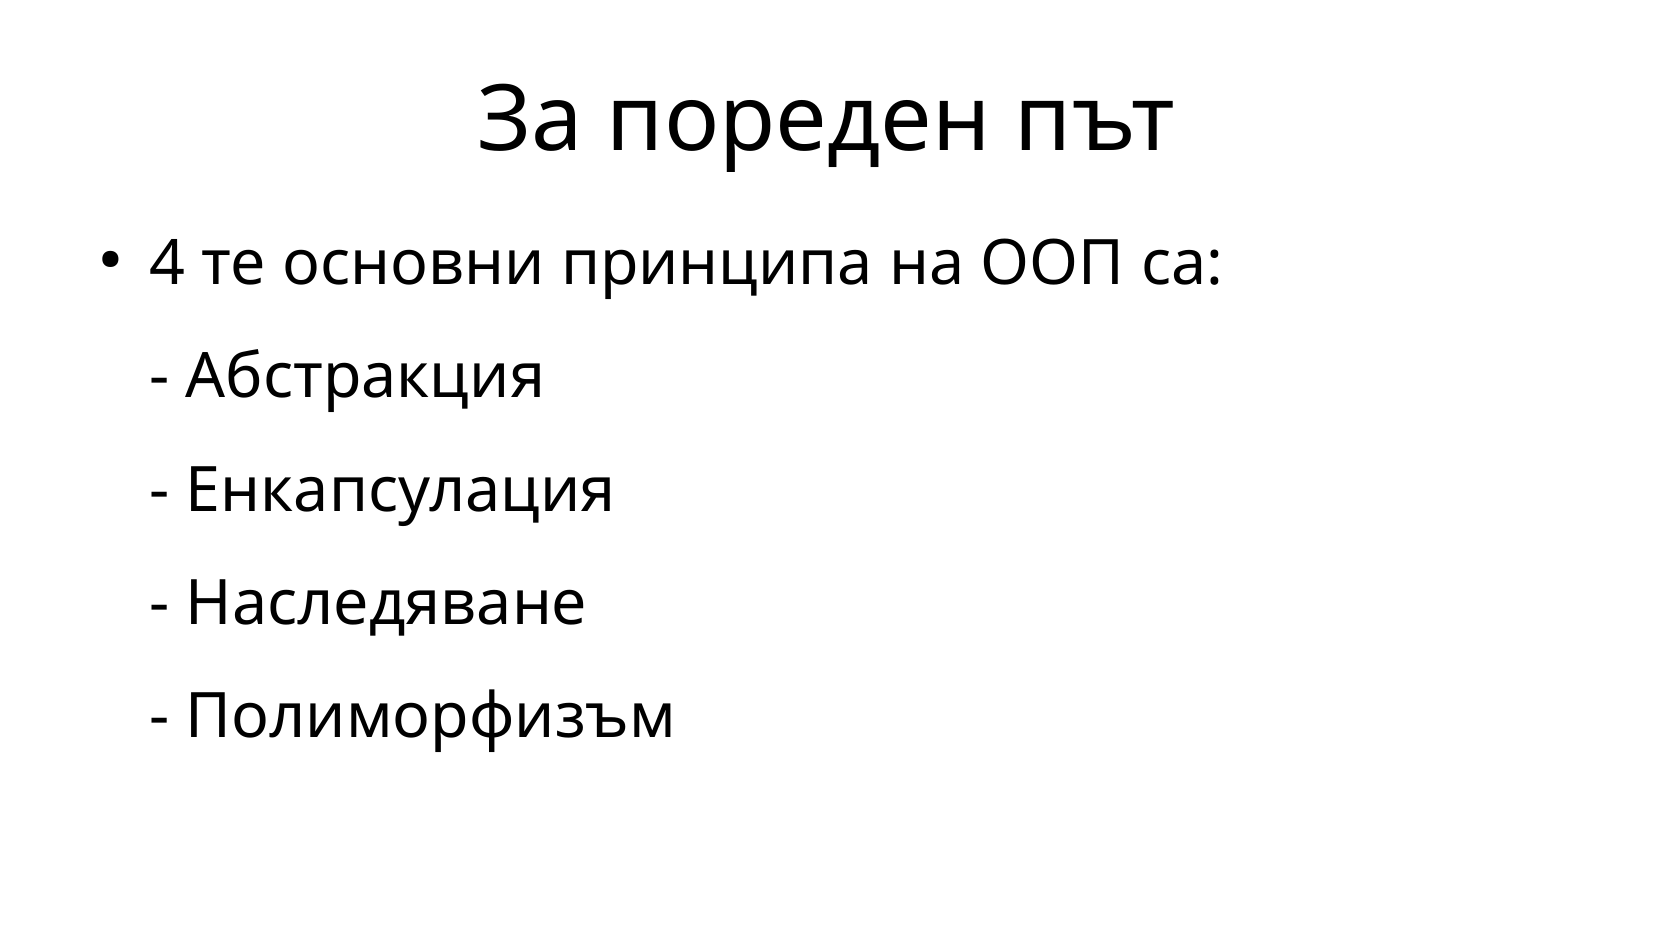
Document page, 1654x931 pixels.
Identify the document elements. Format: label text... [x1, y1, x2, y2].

title За пореден път [82, 37, 1571, 193]
list 4 те основни принципа на ООП са: - Абстракция - Енкапсулация - Наследяване - Полиморфизъм [82, 217, 1571, 758]
